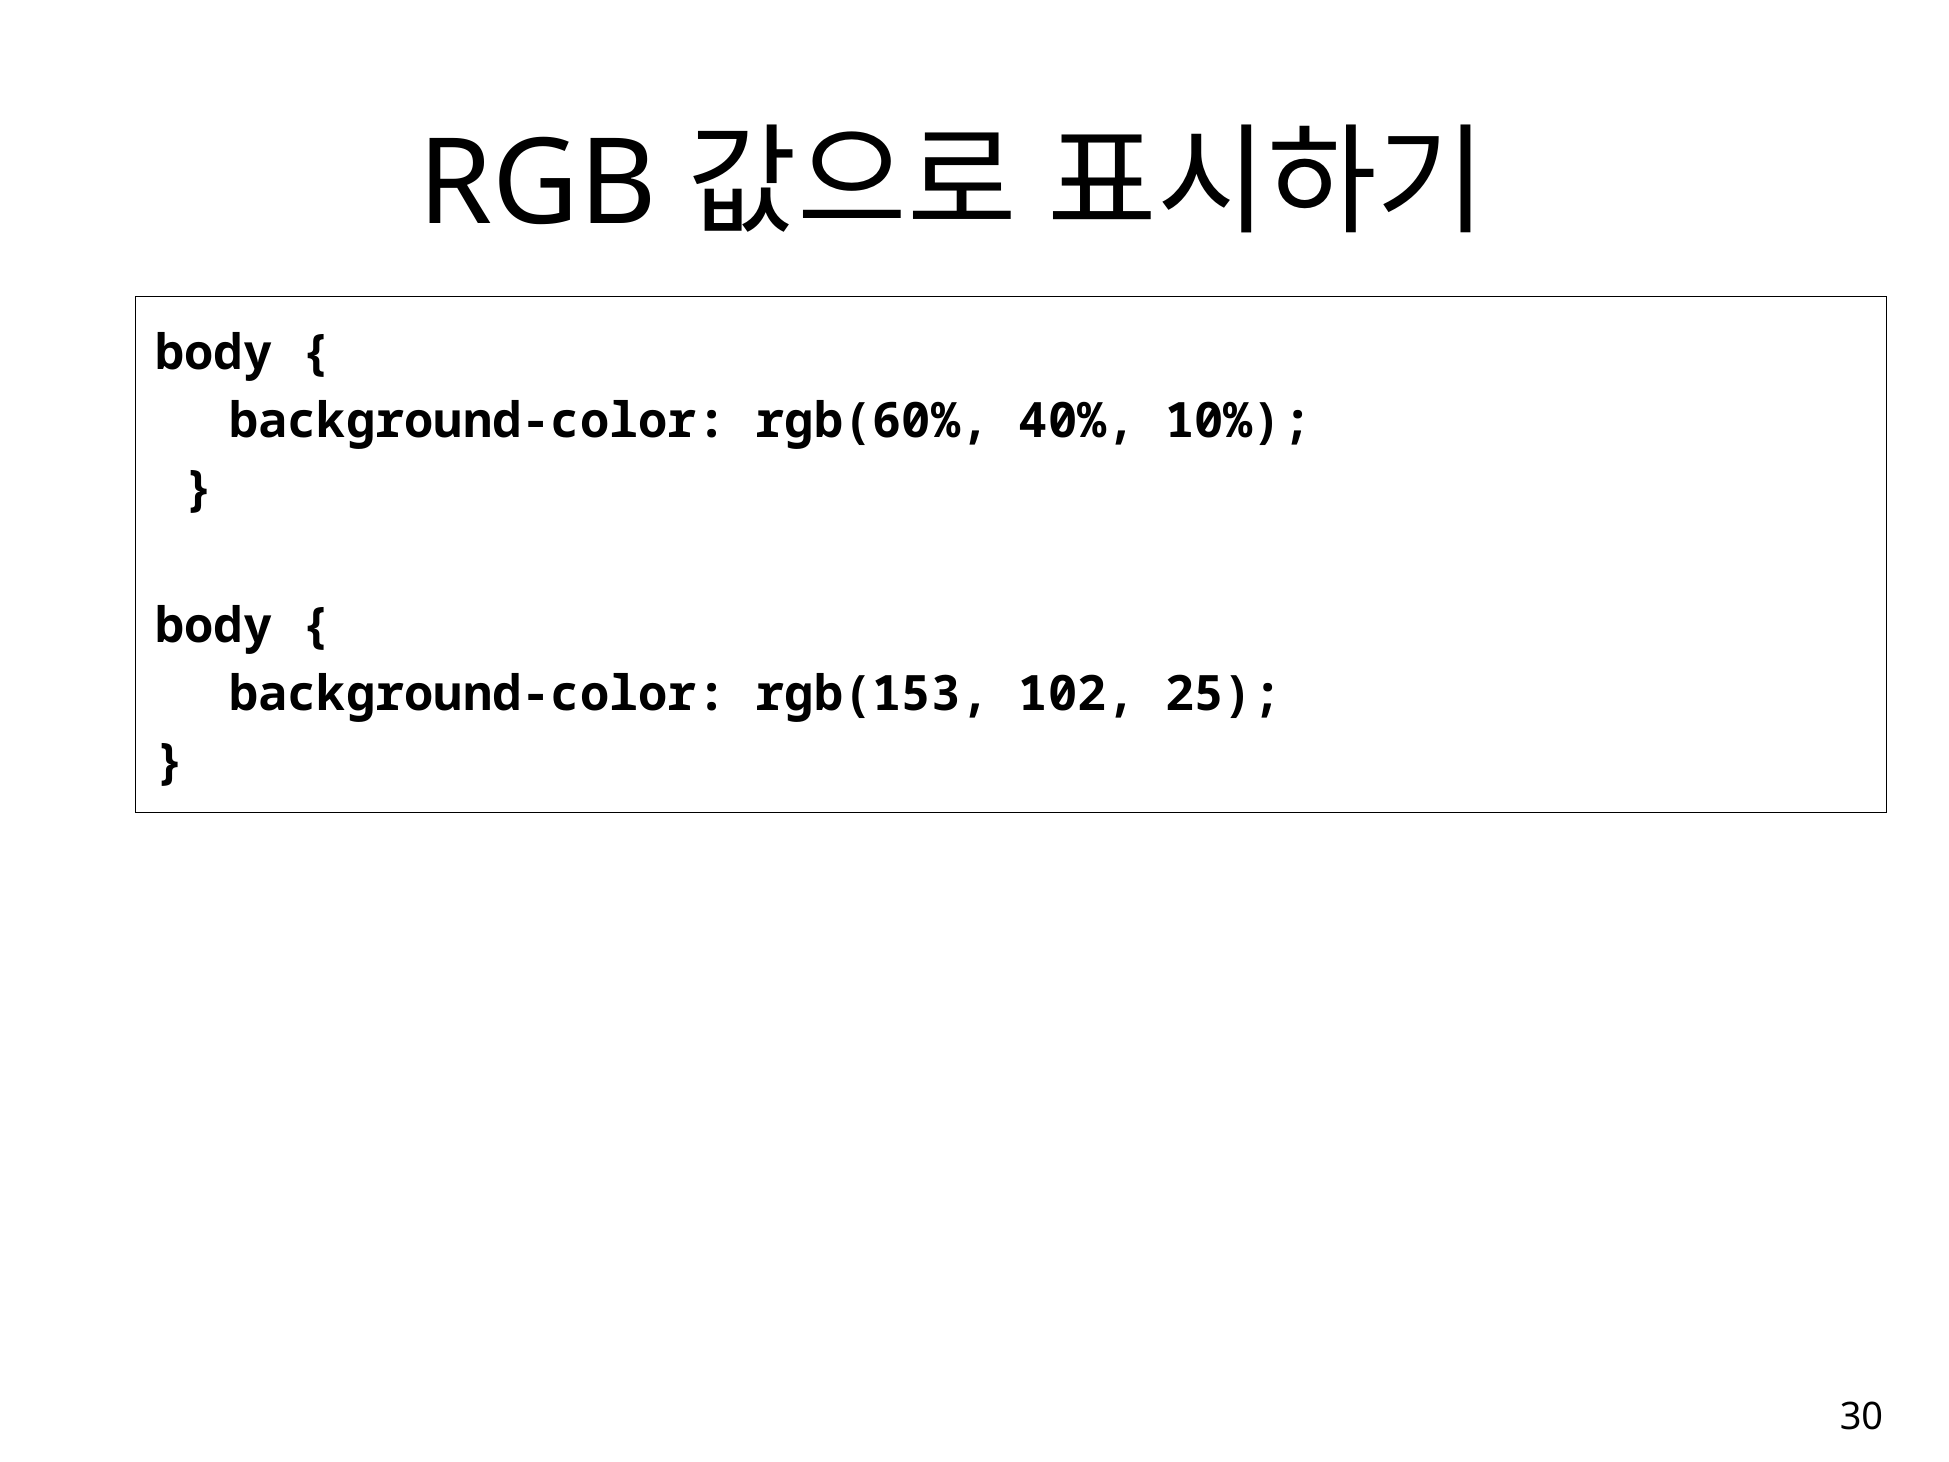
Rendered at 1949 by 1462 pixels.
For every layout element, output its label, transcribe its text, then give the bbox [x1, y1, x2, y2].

text_box body { background-color: rgb(60%, 40%, 10%); } body { background-color: rgb(153, 102, 25); } [135, 296, 1887, 813]
slide_number <숫자> [1496, 1372, 1899, 1462]
title RGB 값으로 표시하기 [156, 92, 1749, 255]
